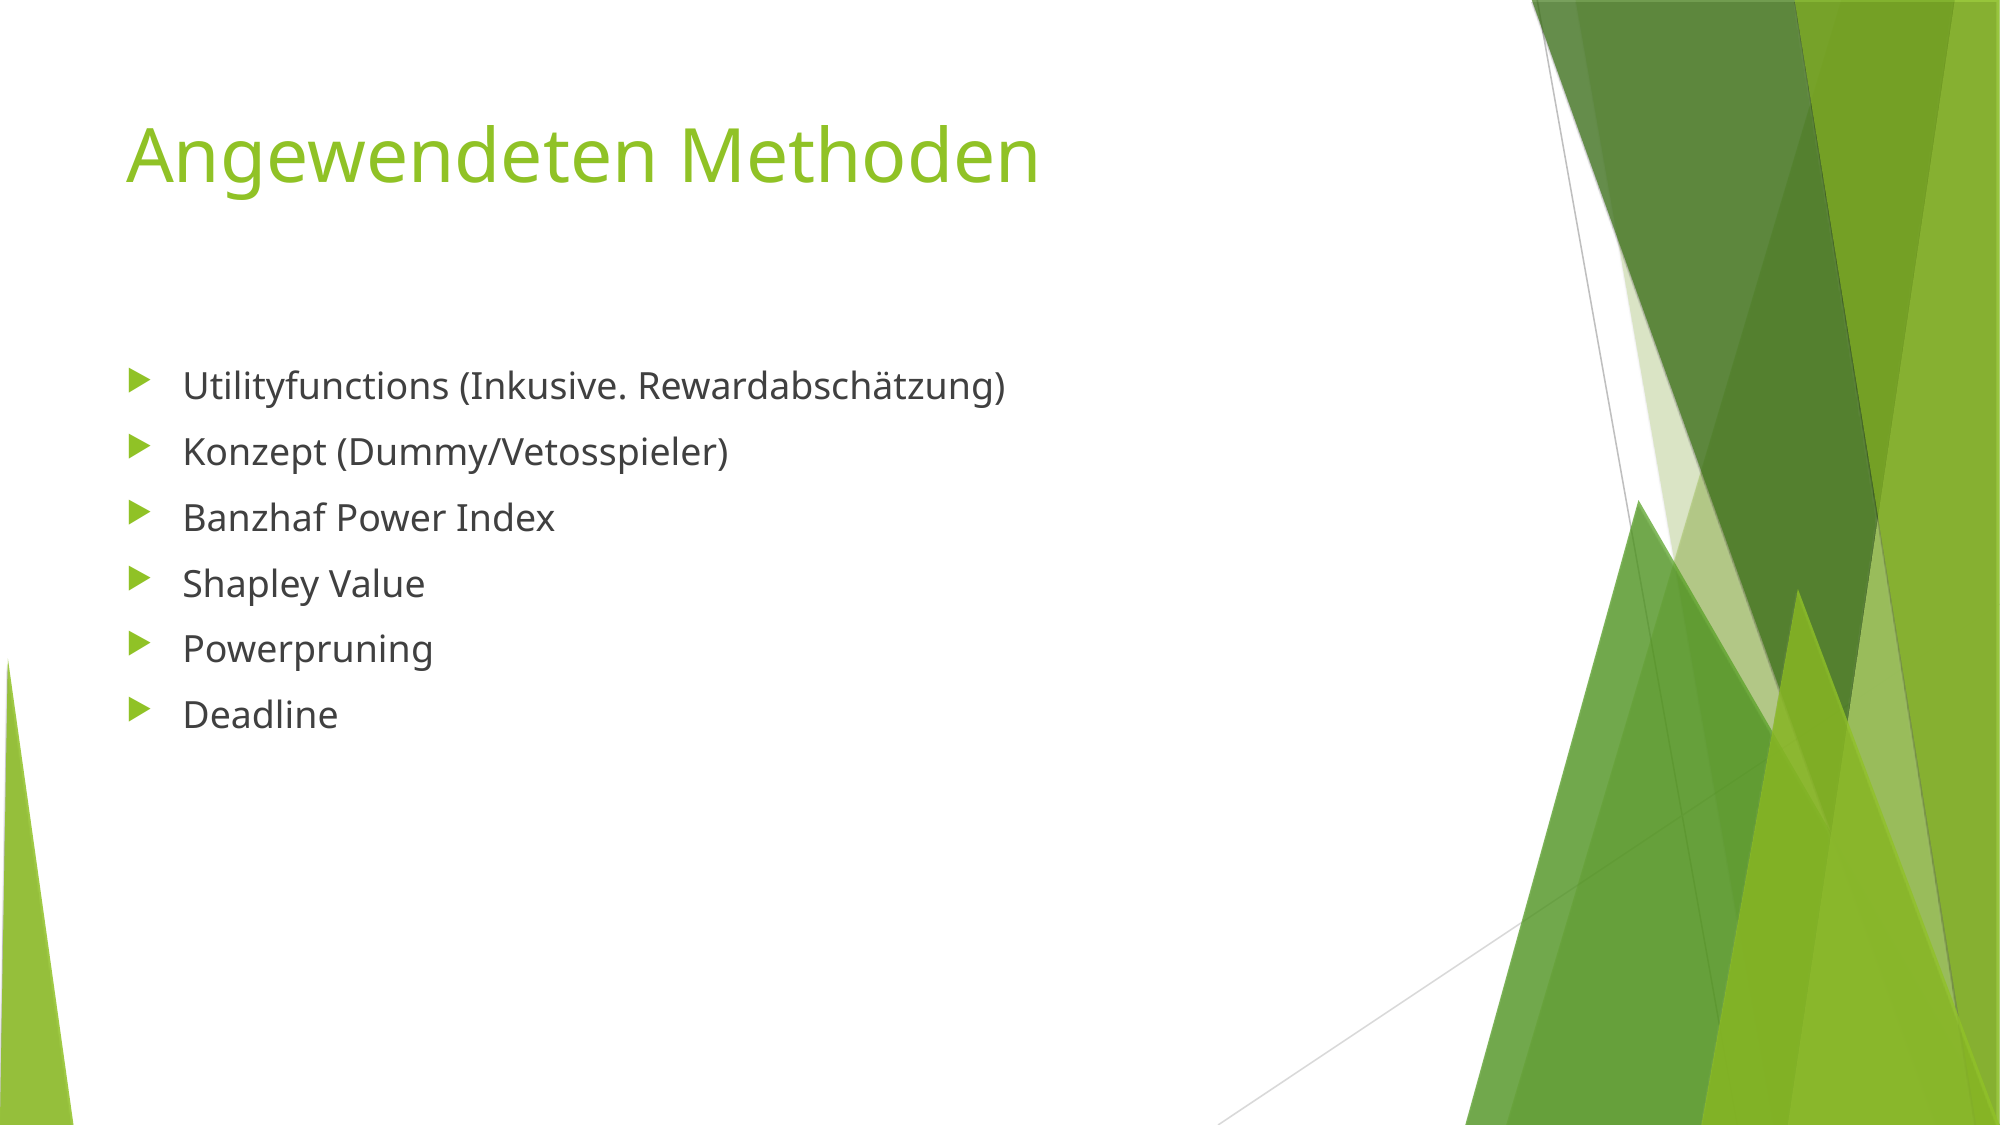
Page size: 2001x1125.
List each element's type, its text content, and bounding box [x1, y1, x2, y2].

list Utilityfunctions (Inkusive. Rewardabschätzung) Konzept (Dummy/Vetosspieler) Banzhaf Power Index Shapley Value Powerpruning Deadline [111, 354, 1522, 992]
title Angewendeten Methoden [111, 99, 1522, 317]
